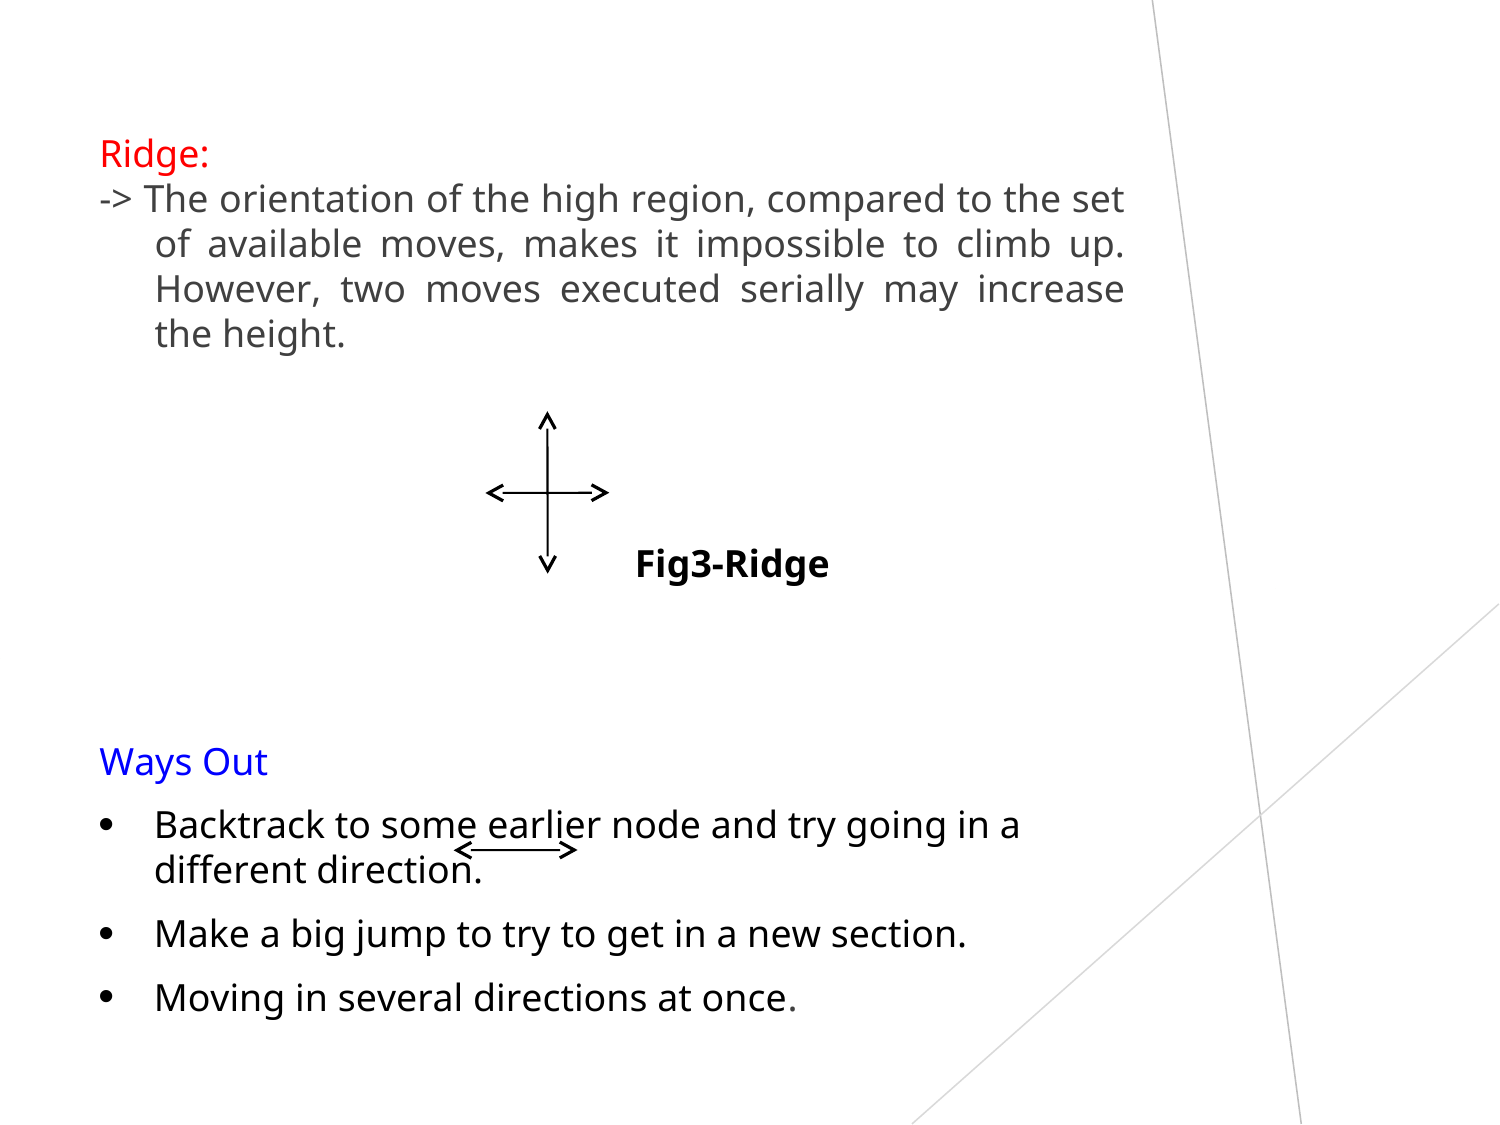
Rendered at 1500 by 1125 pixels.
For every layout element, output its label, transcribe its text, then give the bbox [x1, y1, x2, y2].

text_box Ridge: -> The orientation of the high region, compared to the set of available moves, makes it impossible to climb up. However, two moves executed serially may increase the height. Ways Out Backtrack to some earlier node and try going in a different direction. Make a big jump to try to get in a new section. Moving in several directions at once. [83, 122, 1141, 992]
